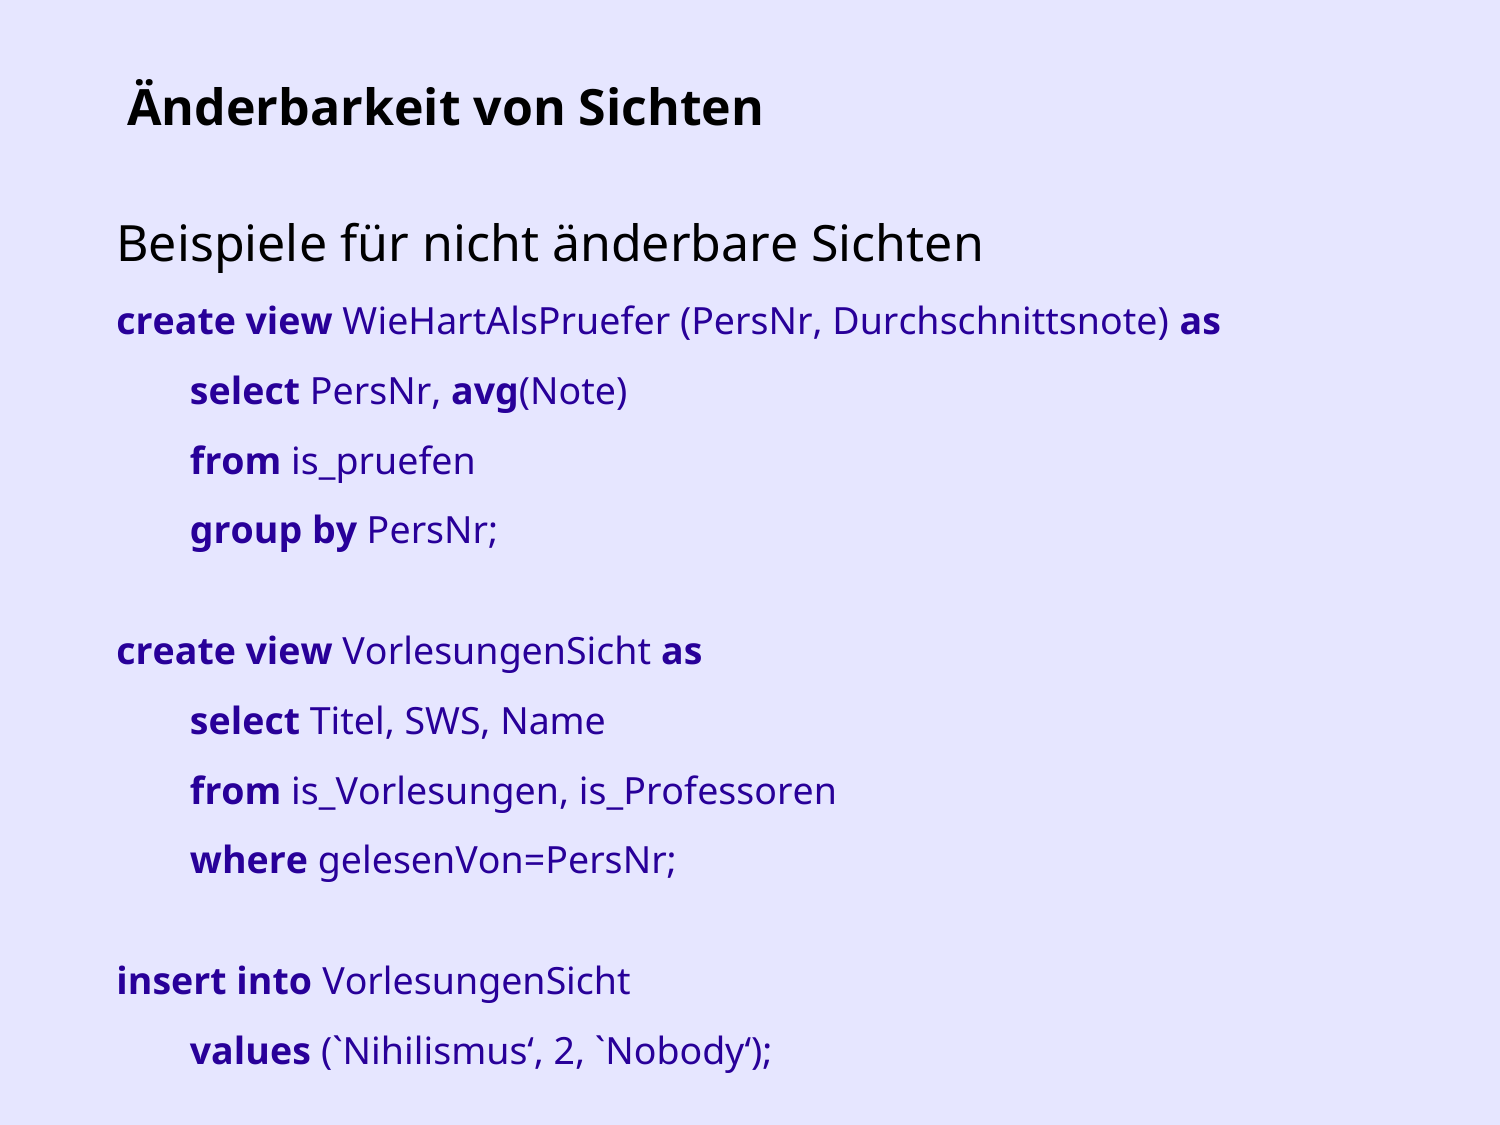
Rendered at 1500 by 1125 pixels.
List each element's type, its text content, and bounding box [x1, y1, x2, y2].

text_box Beispiele für nicht änderbare Sichten create view WieHartAlsPruefer (PersNr, Durchschnittsnote) as select PersNr, avg(Note)‏ from is_pruefen group by PersNr; create view VorlesungenSicht as select Titel, SWS, Name from is_Vorlesungen, is_Professoren where gelesenVon=PersNr; insert into VorlesungenSicht values (`Nihilismus‘, 2, `Nobody‘); [101, 199, 1376, 1084]
title Änderbarkeit von Sichten [112, 19, 1388, 148]
